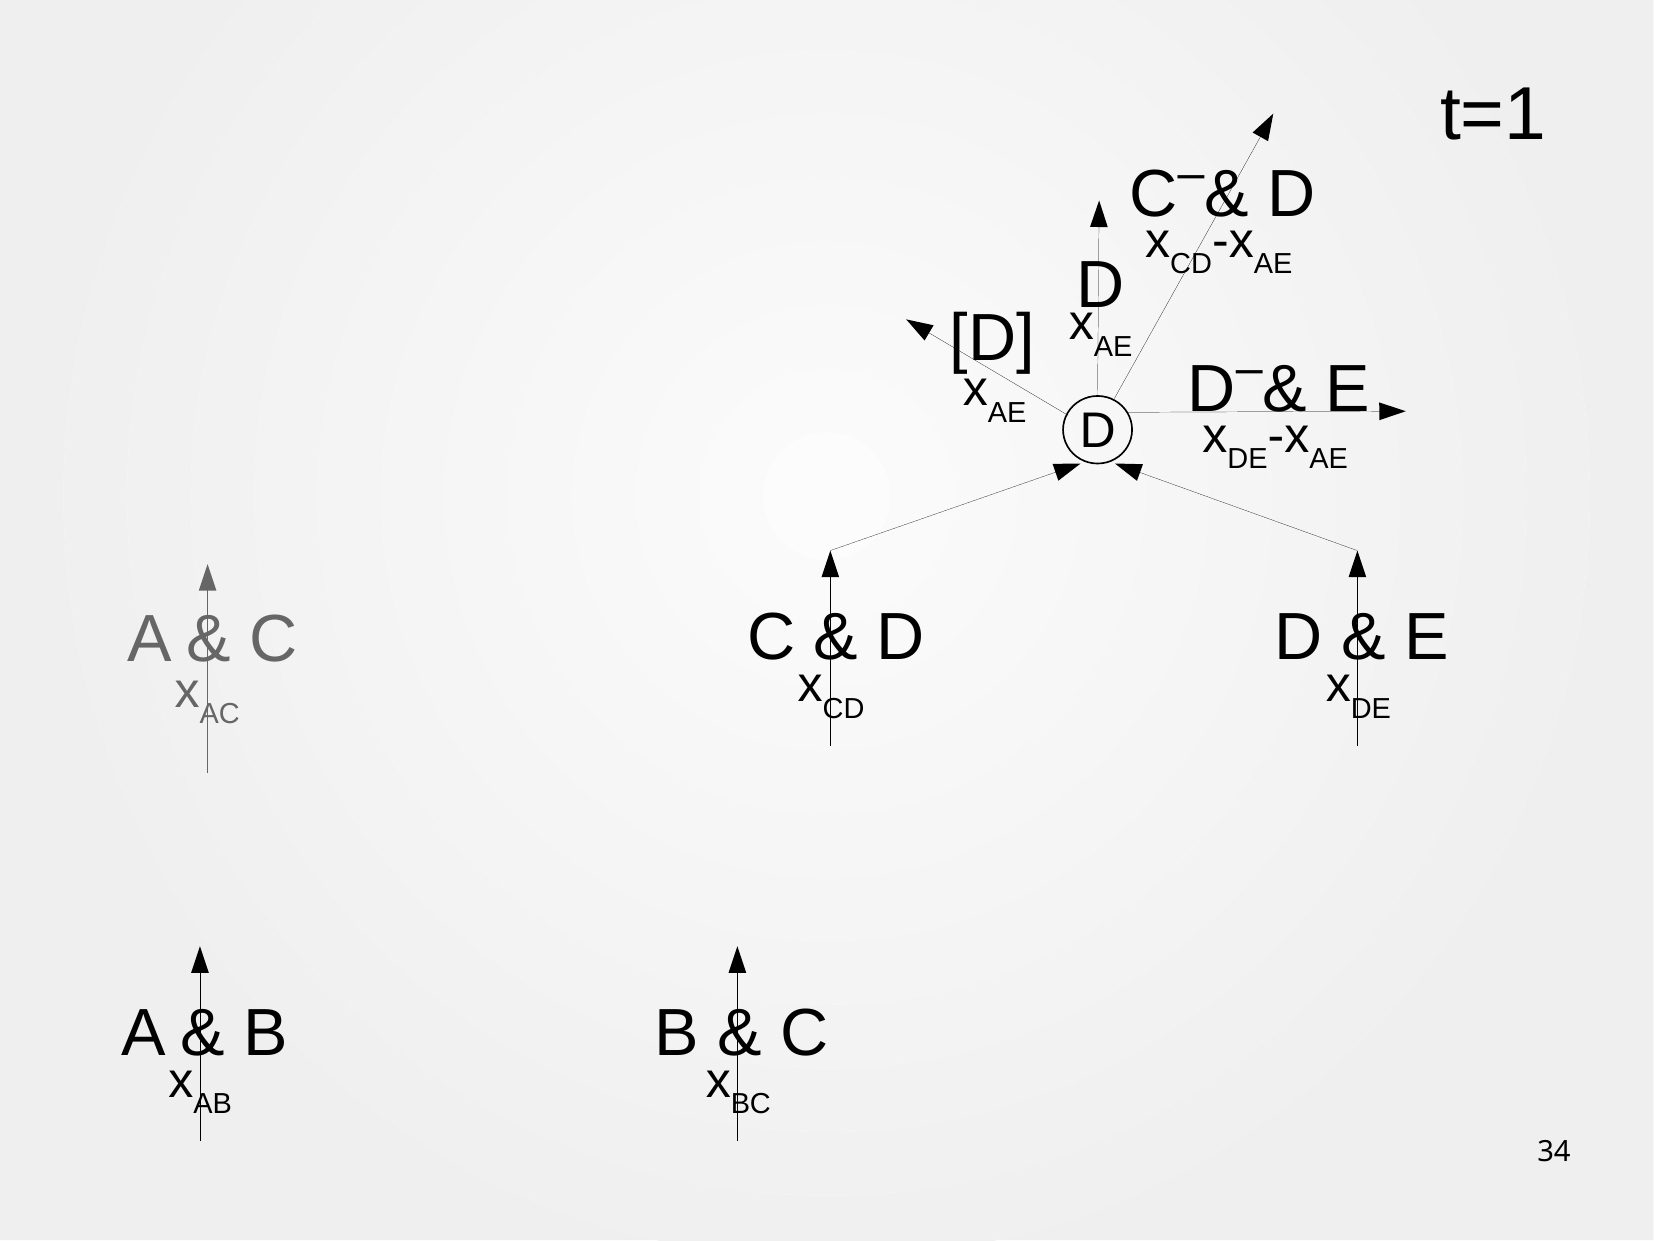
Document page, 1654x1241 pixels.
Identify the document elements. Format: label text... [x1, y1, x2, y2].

text_box xAE [943, 353, 1047, 436]
text_box xDE-xAE [1173, 399, 1378, 483]
text_box [D] [935, 338, 961, 382]
text_box A & B [101, 987, 308, 1077]
text_box xCD-xAE [1177, 204, 1321, 288]
text_box xCD-xAE [1116, 204, 1222, 288]
text_box [D] [935, 292, 1053, 382]
text_box B & C [638, 987, 846, 1077]
text_box D [1061, 239, 1139, 287]
text_box xDE [1311, 649, 1407, 732]
text_box C–& D [1224, 134, 1337, 242]
text_box xBC [691, 1044, 786, 1128]
text_box D–& E [1164, 329, 1393, 438]
text_box C & D [727, 591, 946, 682]
text_box C–& D [1108, 134, 1259, 239]
text_box xAB [153, 1044, 247, 1128]
text_box xAE [1053, 287, 1148, 370]
text_box D & E [1258, 591, 1466, 682]
text_box A & C [106, 593, 319, 683]
text_box t=1 [1425, 64, 1563, 163]
text_box xAE [965, 353, 1047, 402]
text_box xAC [156, 654, 258, 738]
text_box xCD [782, 649, 880, 732]
text_box D [1063, 395, 1133, 464]
